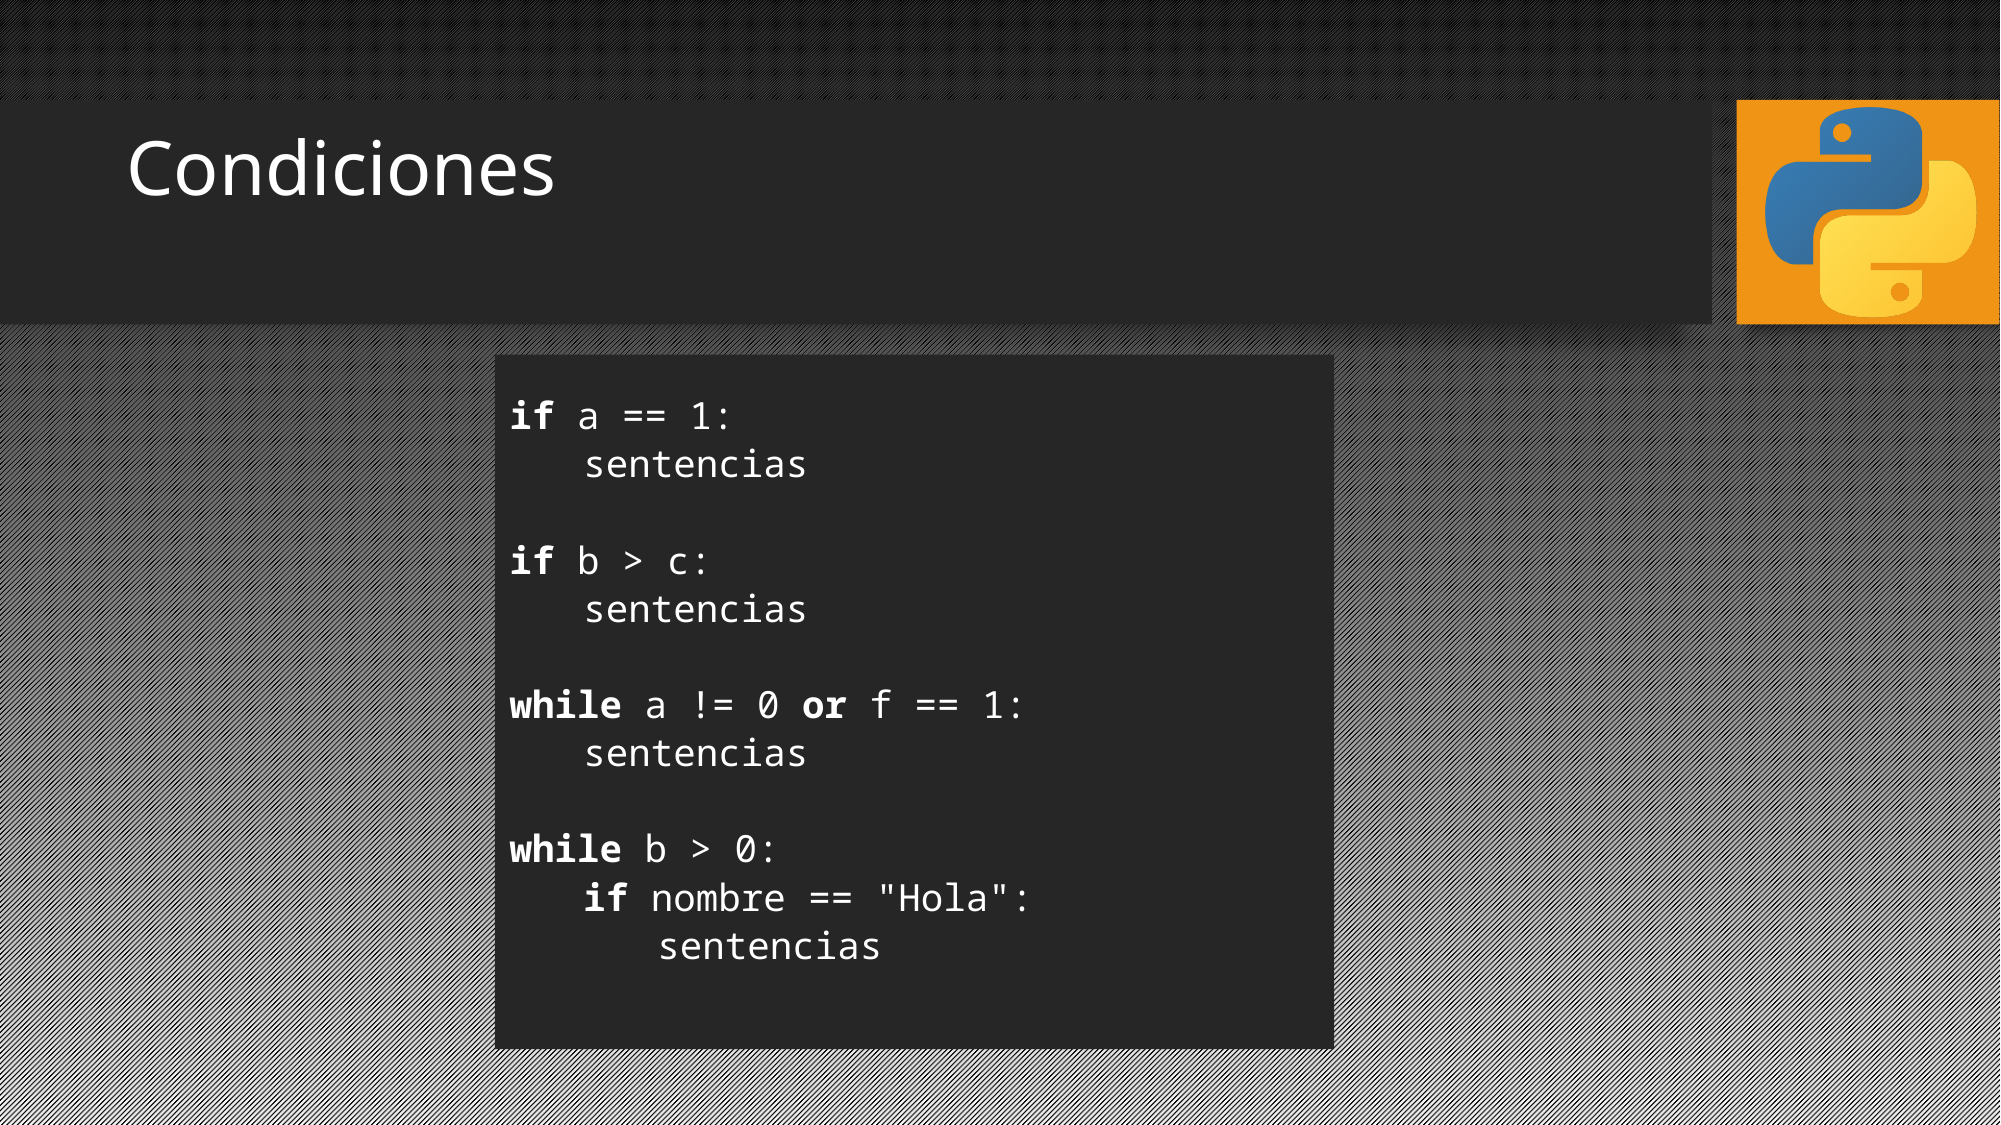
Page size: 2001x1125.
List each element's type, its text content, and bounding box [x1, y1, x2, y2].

title Condiciones [111, 123, 1689, 301]
list [111, 383, 1879, 1078]
picture [1765, 107, 1977, 318]
text_box if a == 1: sentencias if b > c: sentencias while a != 0 or f == 1: sentencias while b > 0: if nombre == "Hola": sentencias [494, 354, 1335, 1050]
picture [0, 0, 2000, 1125]
